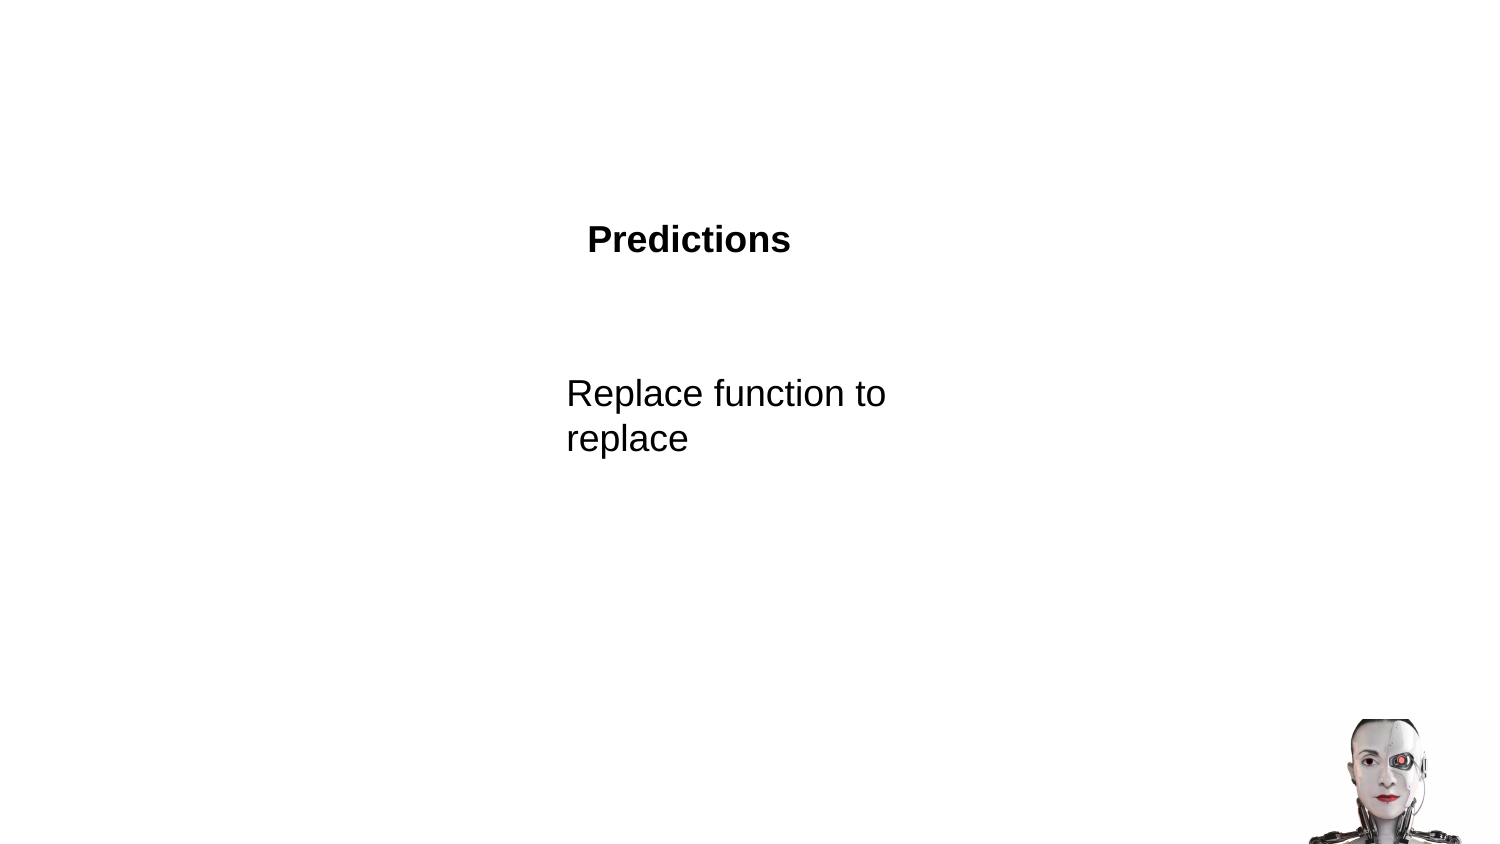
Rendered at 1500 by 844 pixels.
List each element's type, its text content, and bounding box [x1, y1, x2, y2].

text_box Predictions [572, 199, 877, 275]
text_box Replace function to replace [551, 354, 949, 475]
picture [1279, 719, 1500, 844]
